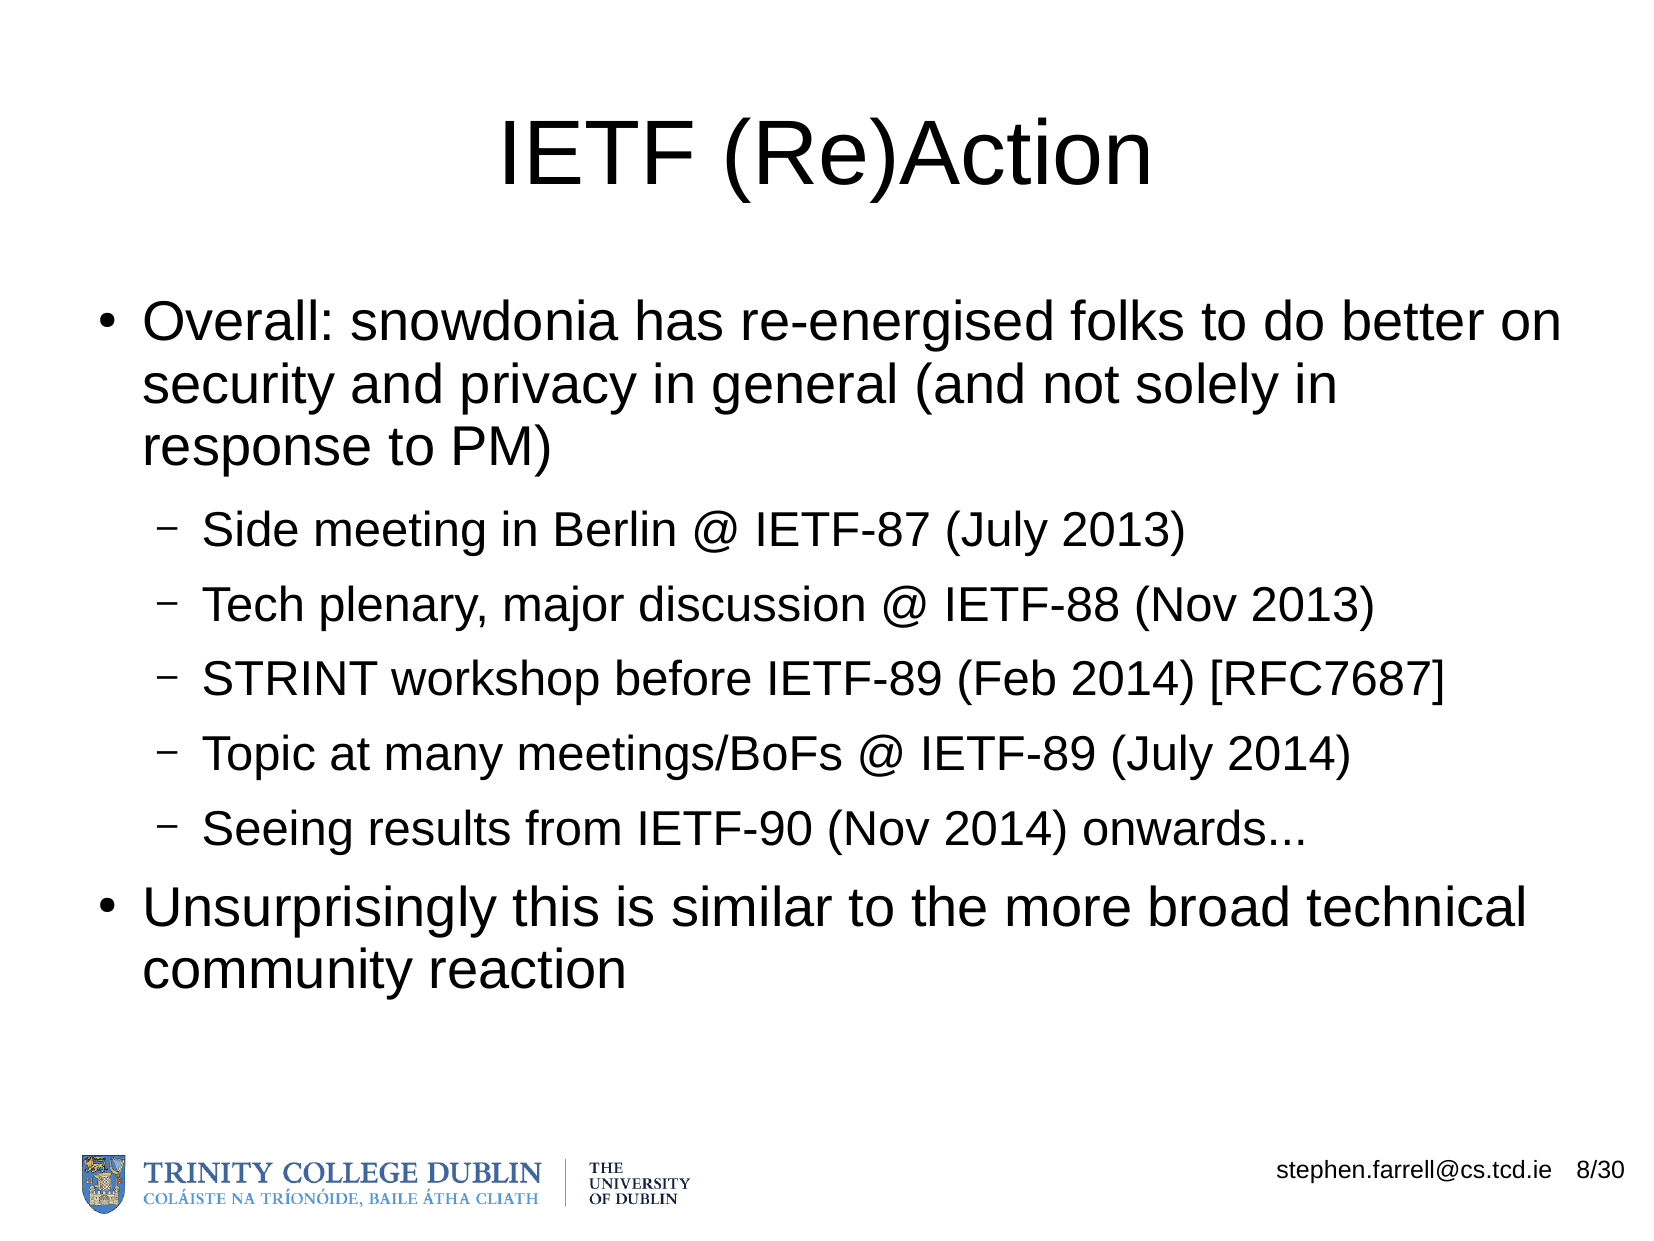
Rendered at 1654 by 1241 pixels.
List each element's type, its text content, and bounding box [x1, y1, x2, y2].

list Overall: snowdonia has re-energised folks to do better on security and privacy in general (and not solely in response to PM) Side meeting in Berlin @ IETF-87 (July 2013) Tech plenary, major discussion @ IETF-88 (Nov 2013) STRINT workshop before IETF-89 (Feb 2014) [RFC7687] Topic at many meetings/BoFs @ IETF-89 (July 2014) Seeing results from IETF-90 (Nov 2014) onwards... Unsurprisingly this is similar to the more broad technical community reaction [82, 290, 1571, 1010]
title IETF (Re)Action [82, 49, 1571, 257]
picture [82, 1155, 694, 1214]
